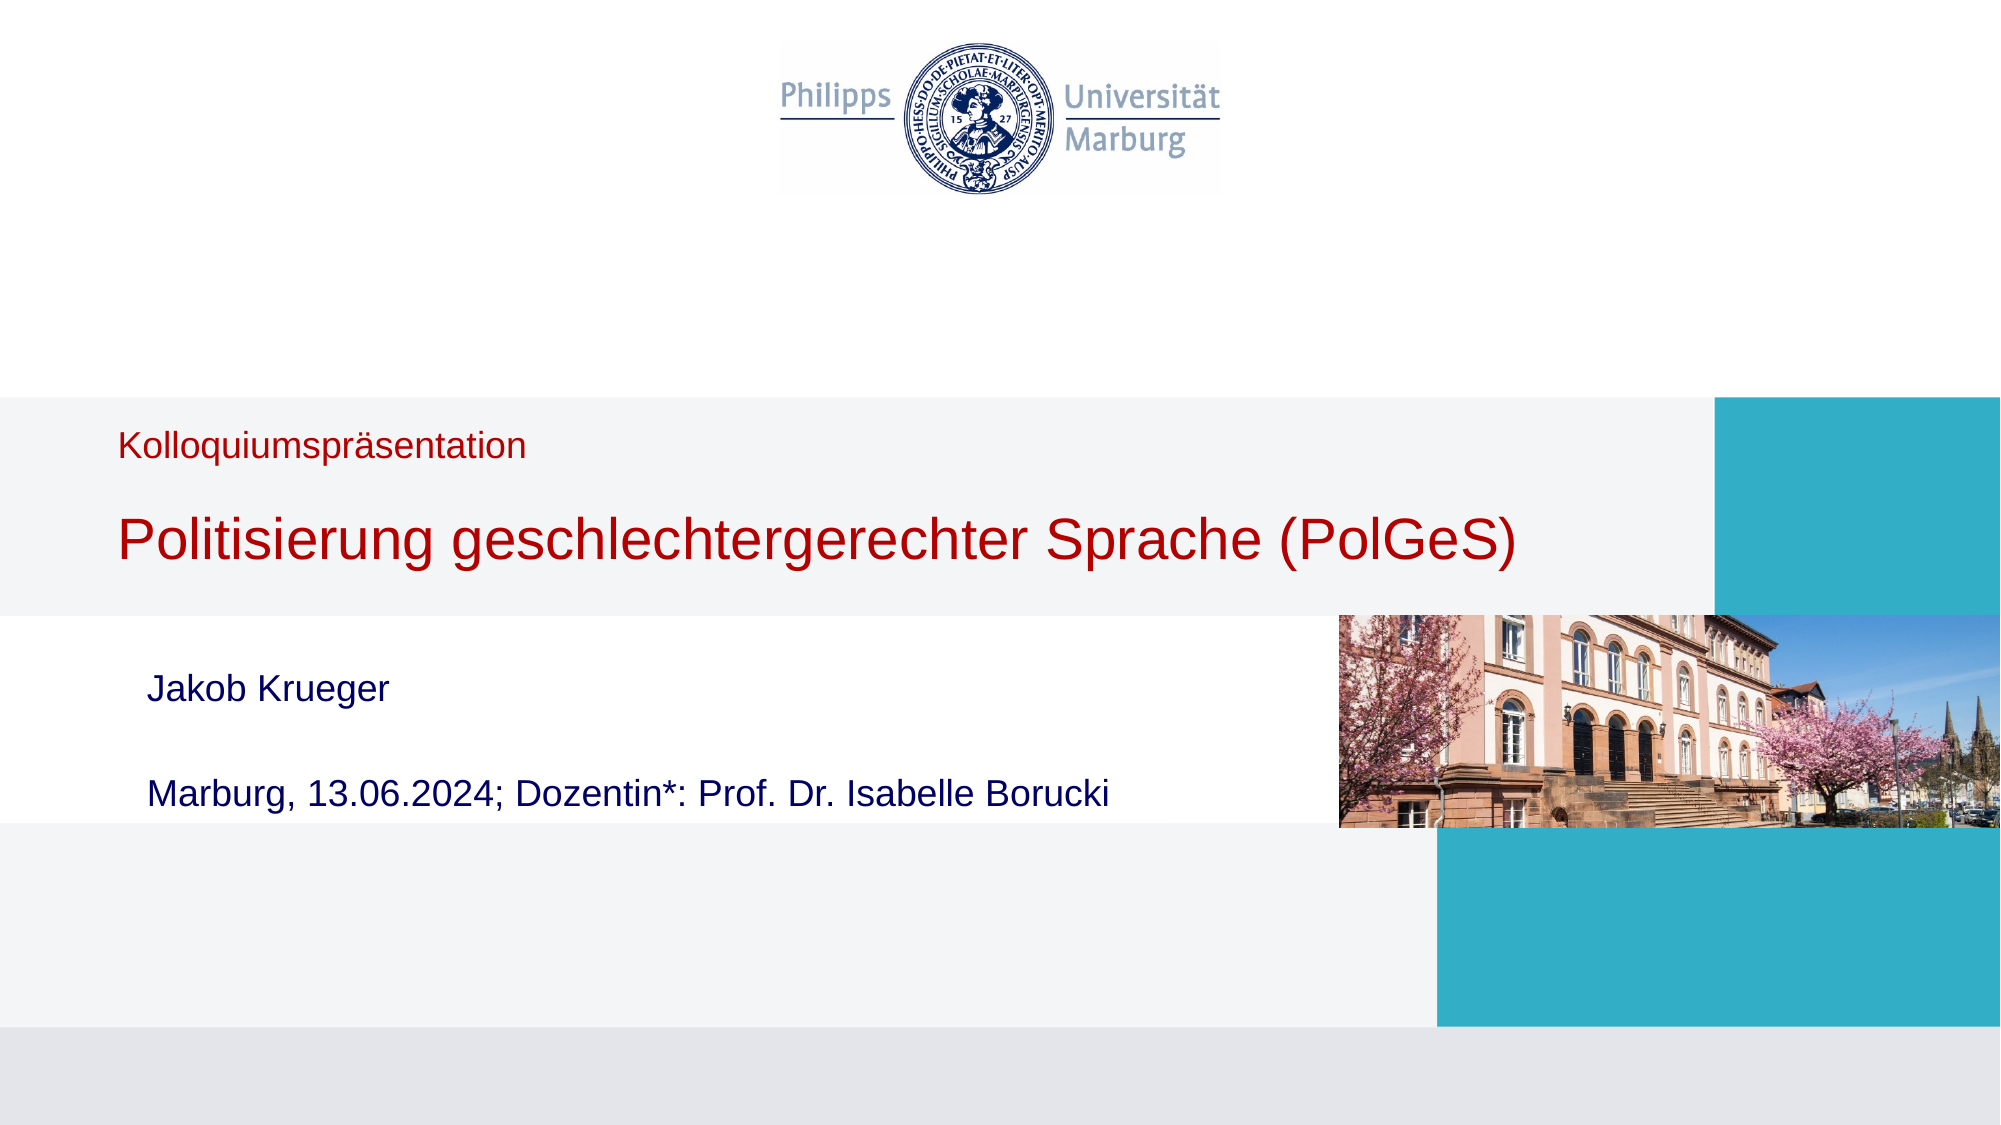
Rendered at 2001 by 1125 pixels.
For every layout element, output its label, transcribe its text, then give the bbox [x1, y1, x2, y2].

title Kolloquiumspräsentation Politisierung geschlechtergerechter Sprache (PolGeS) [102, 324, 1677, 646]
picture [778, 41, 1222, 196]
subtitle Jakob Krueger Marburg, 13.06.2024; Dozentin*: Prof. Dr. Isabelle Borucki [102, 656, 1182, 905]
picture [1339, 615, 2000, 828]
